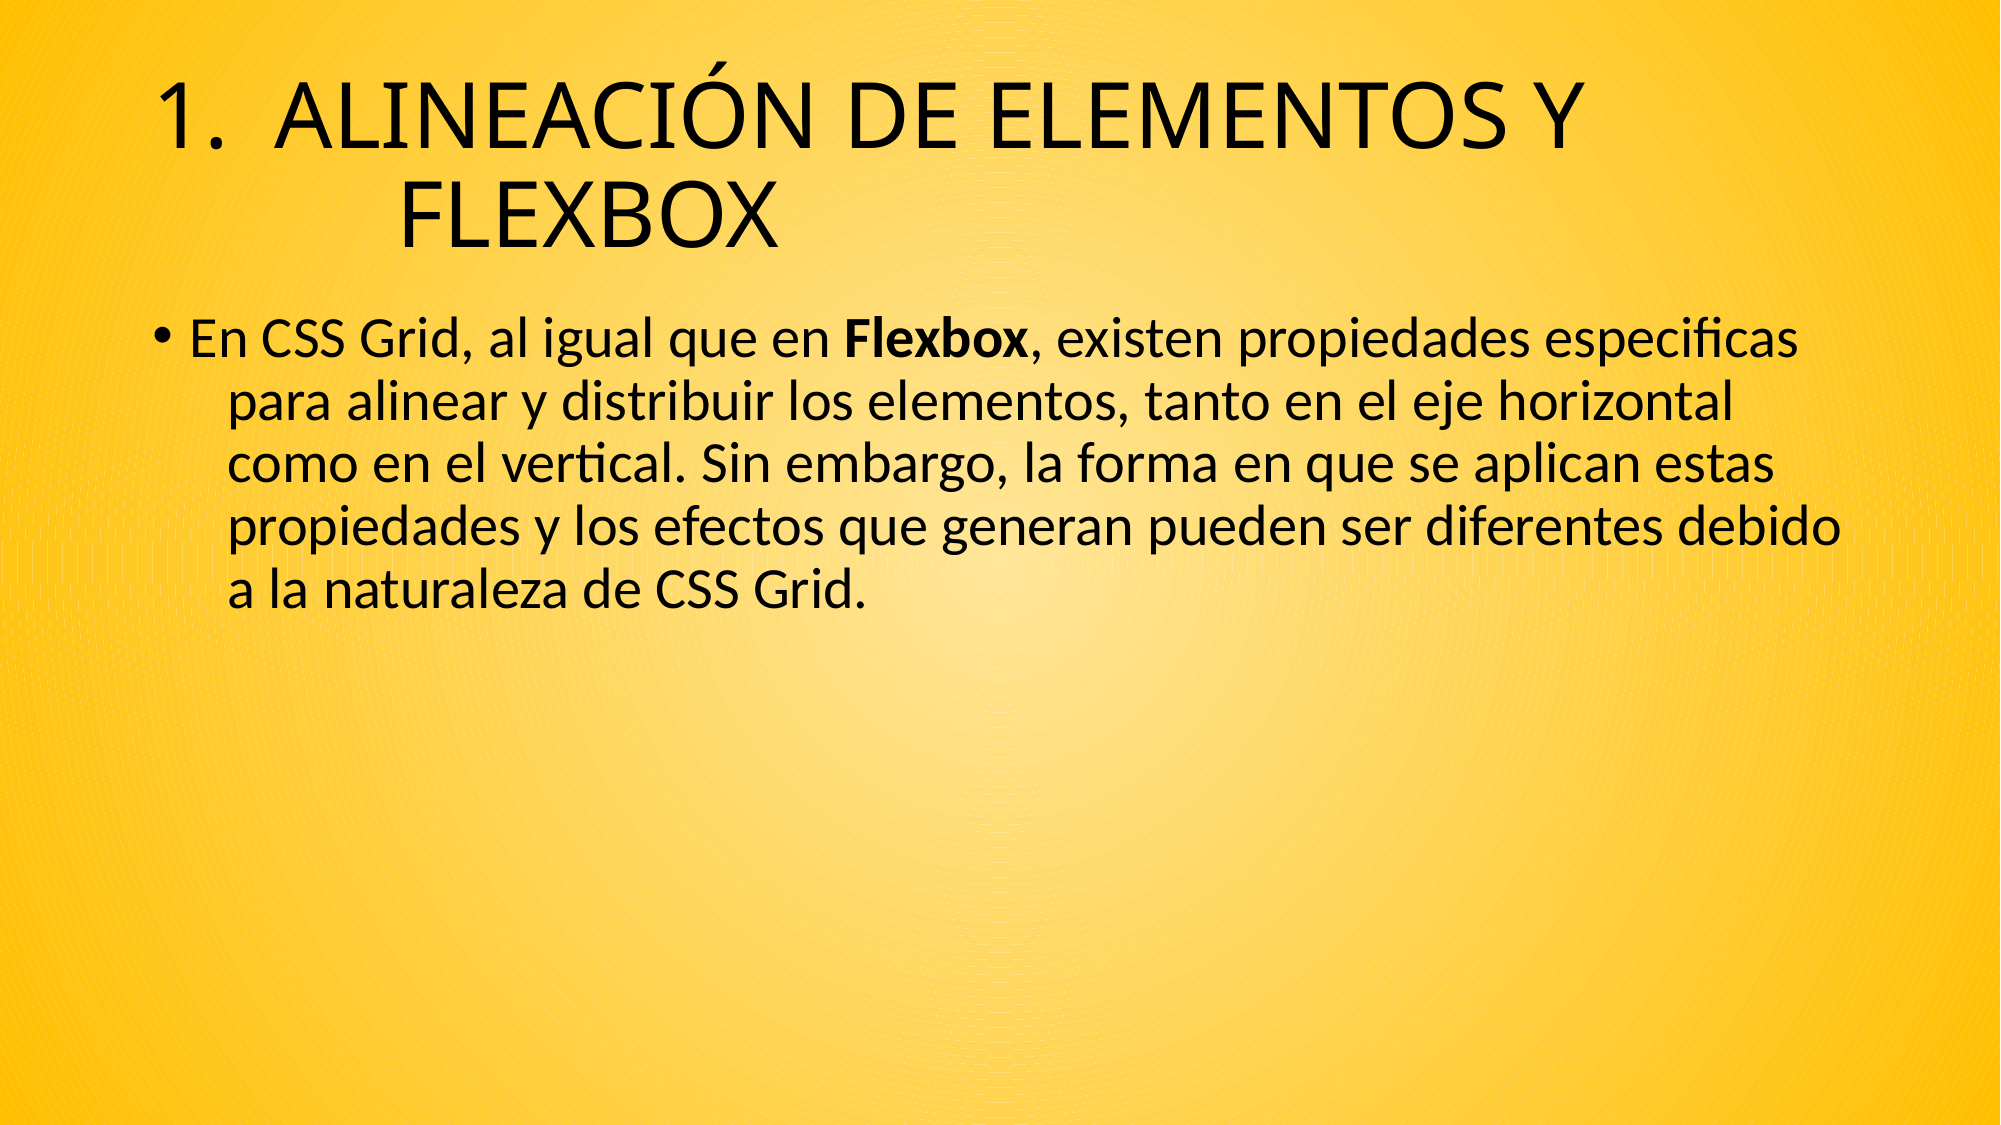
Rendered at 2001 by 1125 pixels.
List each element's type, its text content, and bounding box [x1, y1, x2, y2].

list En CSS Grid, al igual que en Flexbox, existen propiedades especificas para alinear y distribuir los elementos, tanto en el eje horizontal como en el vertical. Sin embargo, la forma en que se aplican estas propiedades y los efectos que generan pueden ser diferentes debido a la naturaleza de CSS Grid. [137, 299, 1863, 1014]
title ALINEACIÓN DE ELEMENTOS Y FLEXBOX [137, 59, 1863, 278]
